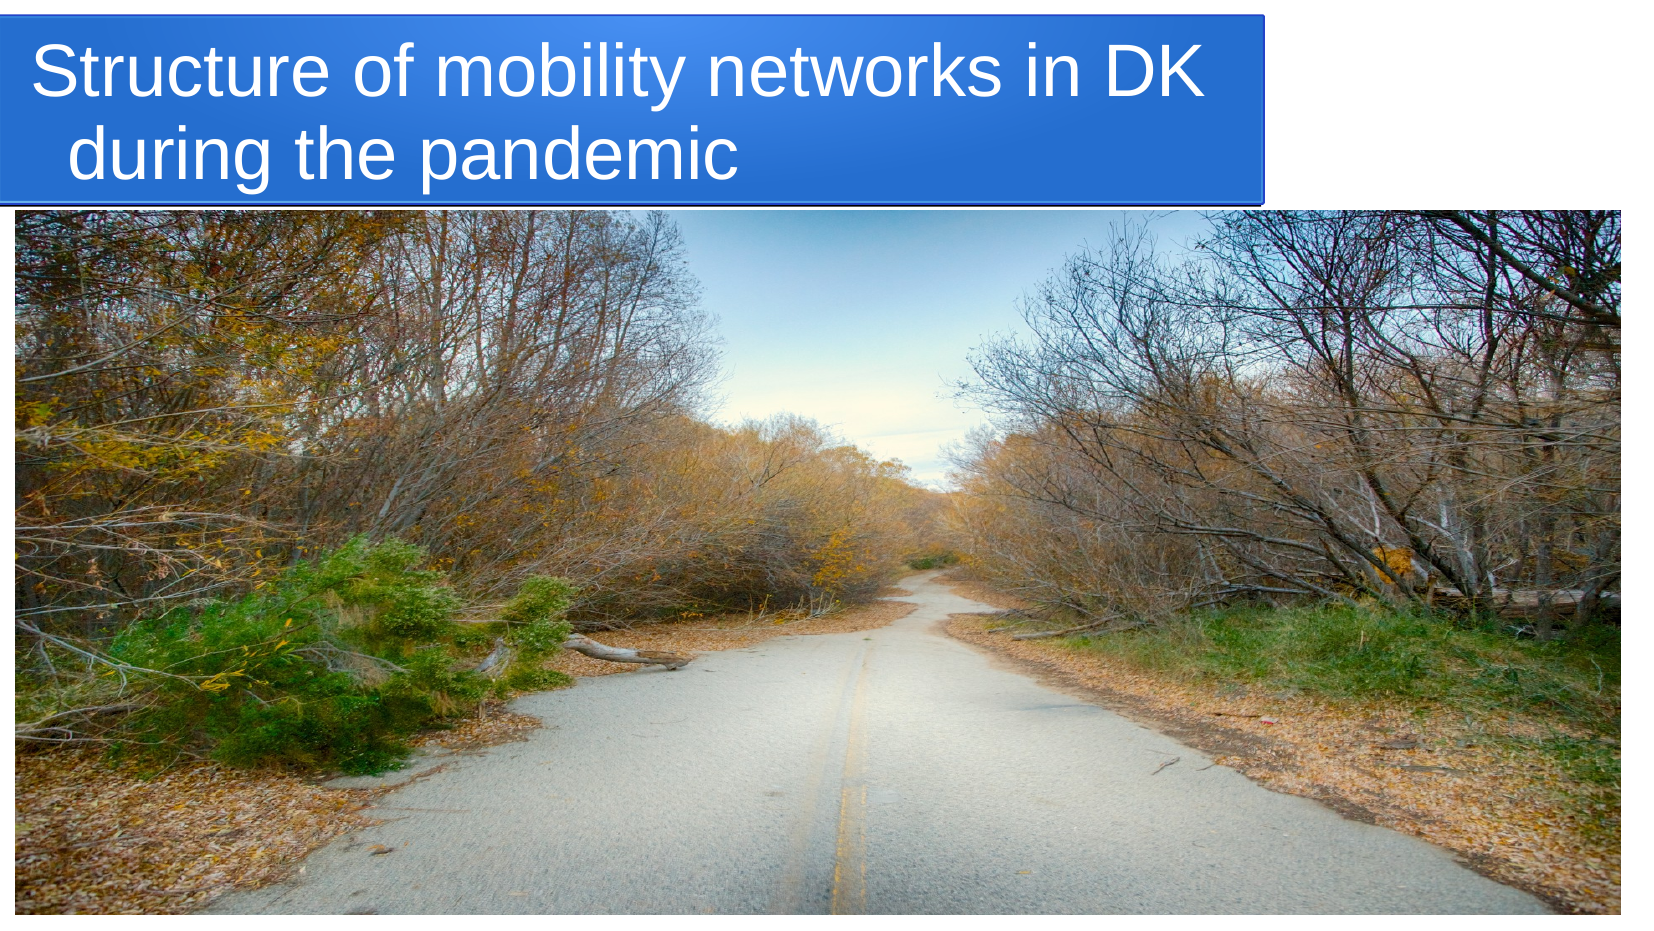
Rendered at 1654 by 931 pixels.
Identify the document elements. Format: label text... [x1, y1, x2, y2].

picture [15, 210, 1621, 916]
title Structure of mobility networks in DK during the pandemic [0, 0, 1591, 237]
